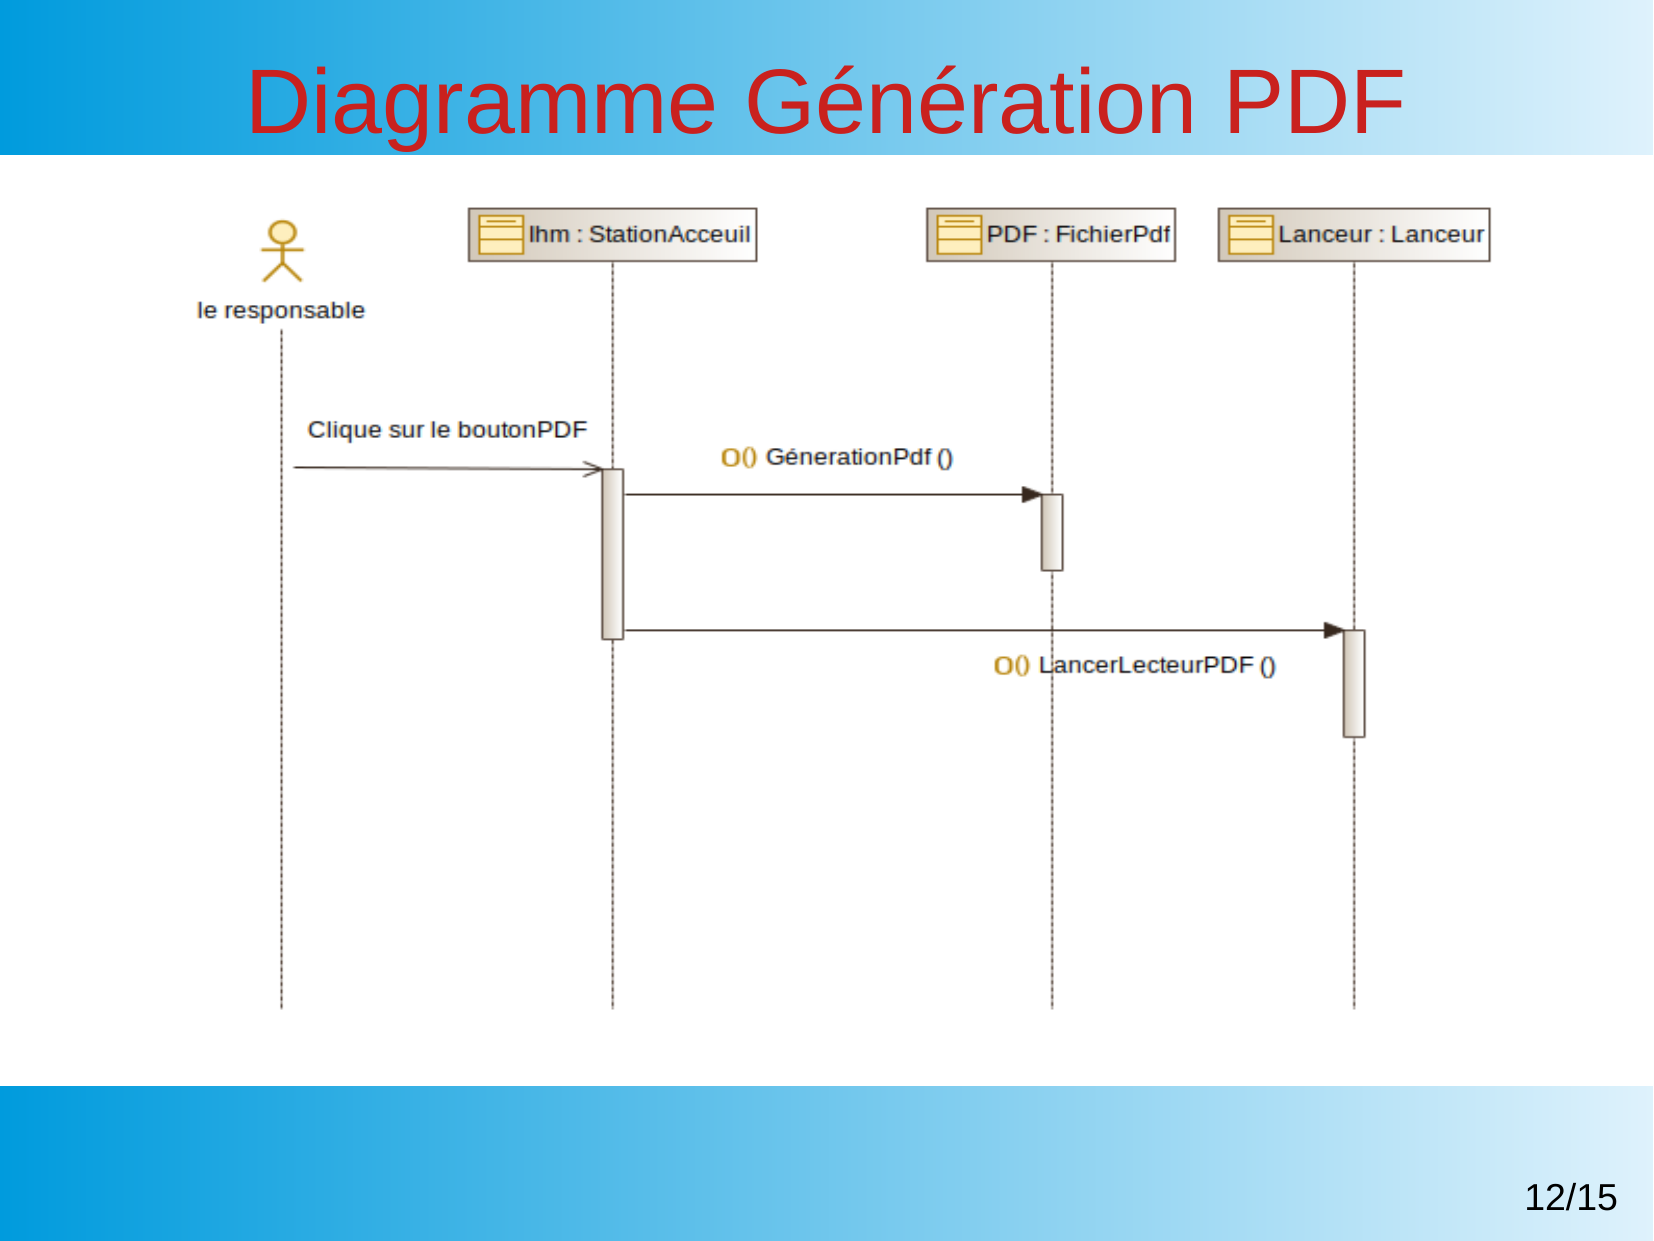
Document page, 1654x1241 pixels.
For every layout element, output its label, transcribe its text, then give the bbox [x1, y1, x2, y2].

text_box <numéro>/15 [1520, 1169, 1654, 1240]
title Diagramme Génération PDF [82, 49, 1571, 155]
picture [129, 190, 1512, 1028]
